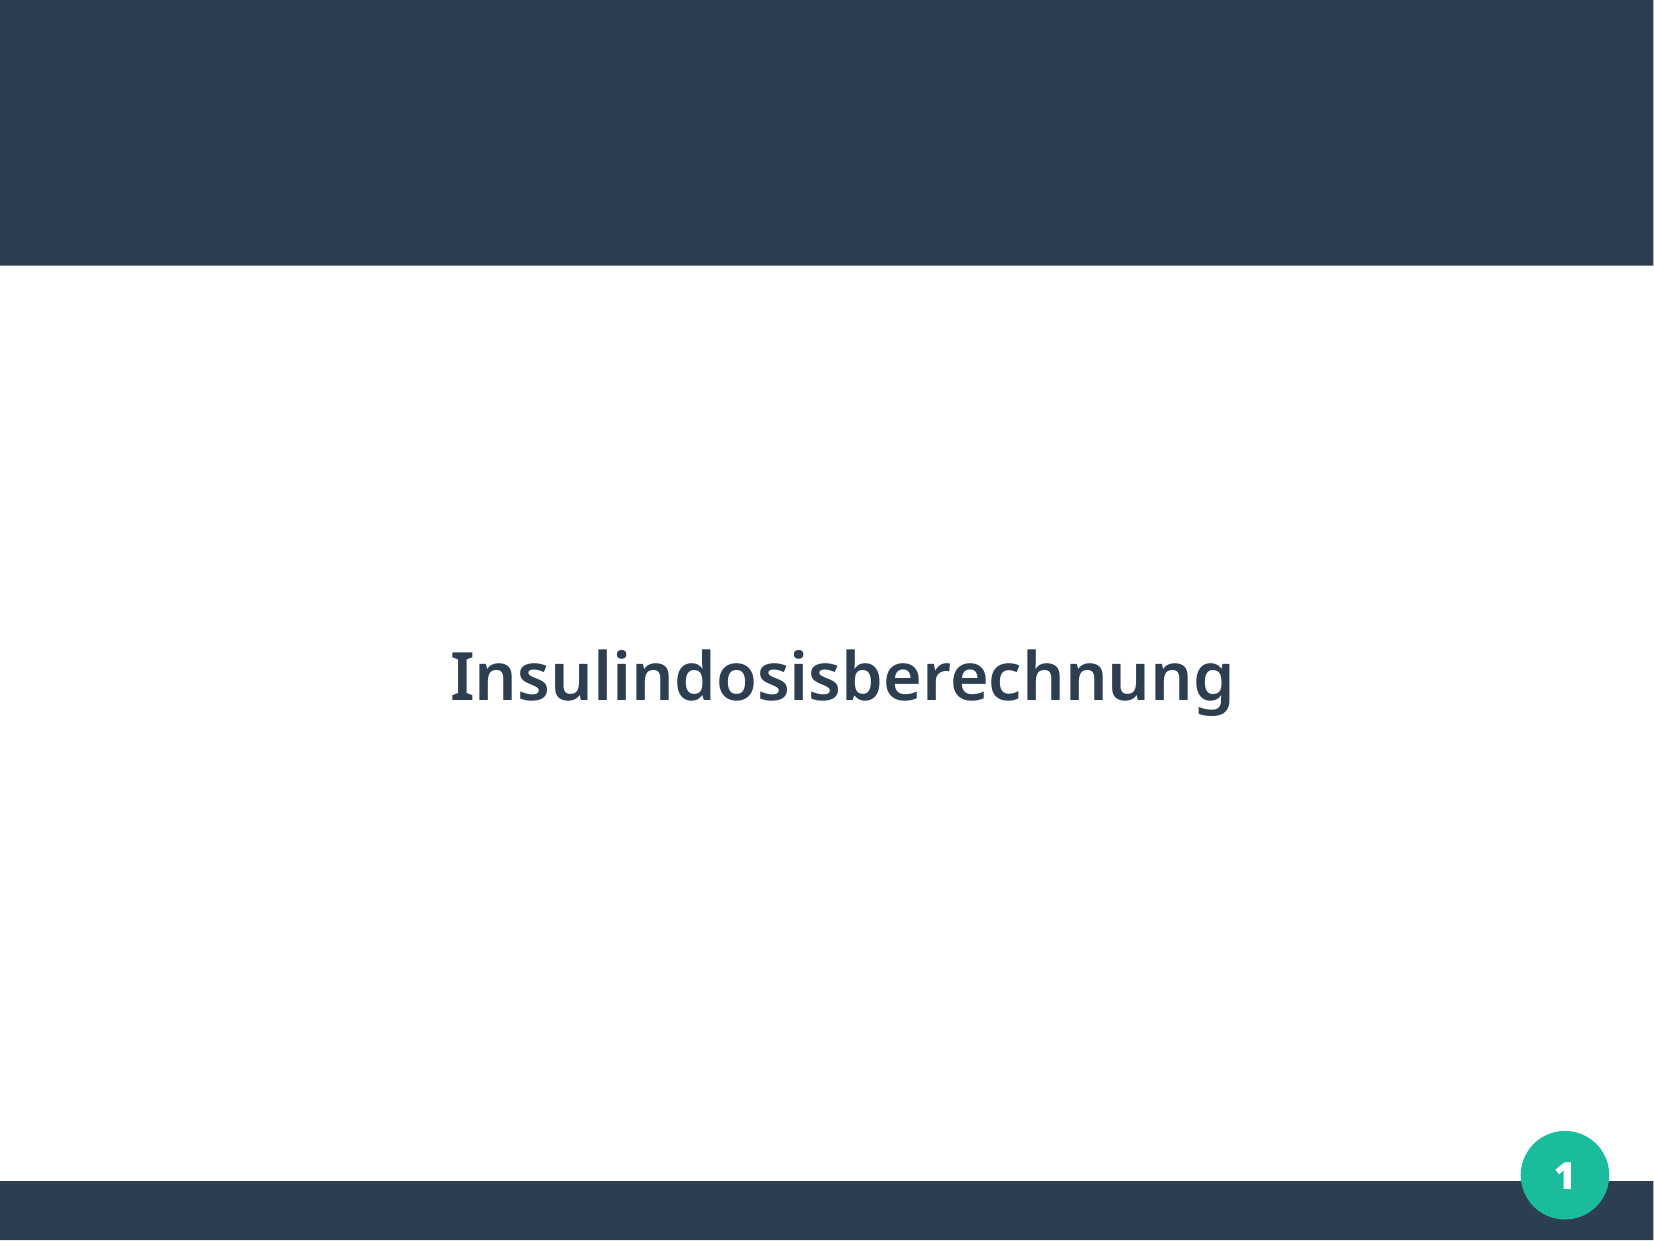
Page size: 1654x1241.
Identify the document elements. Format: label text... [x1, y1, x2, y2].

list Insulindosisberechnung [39, 268, 1576, 1096]
